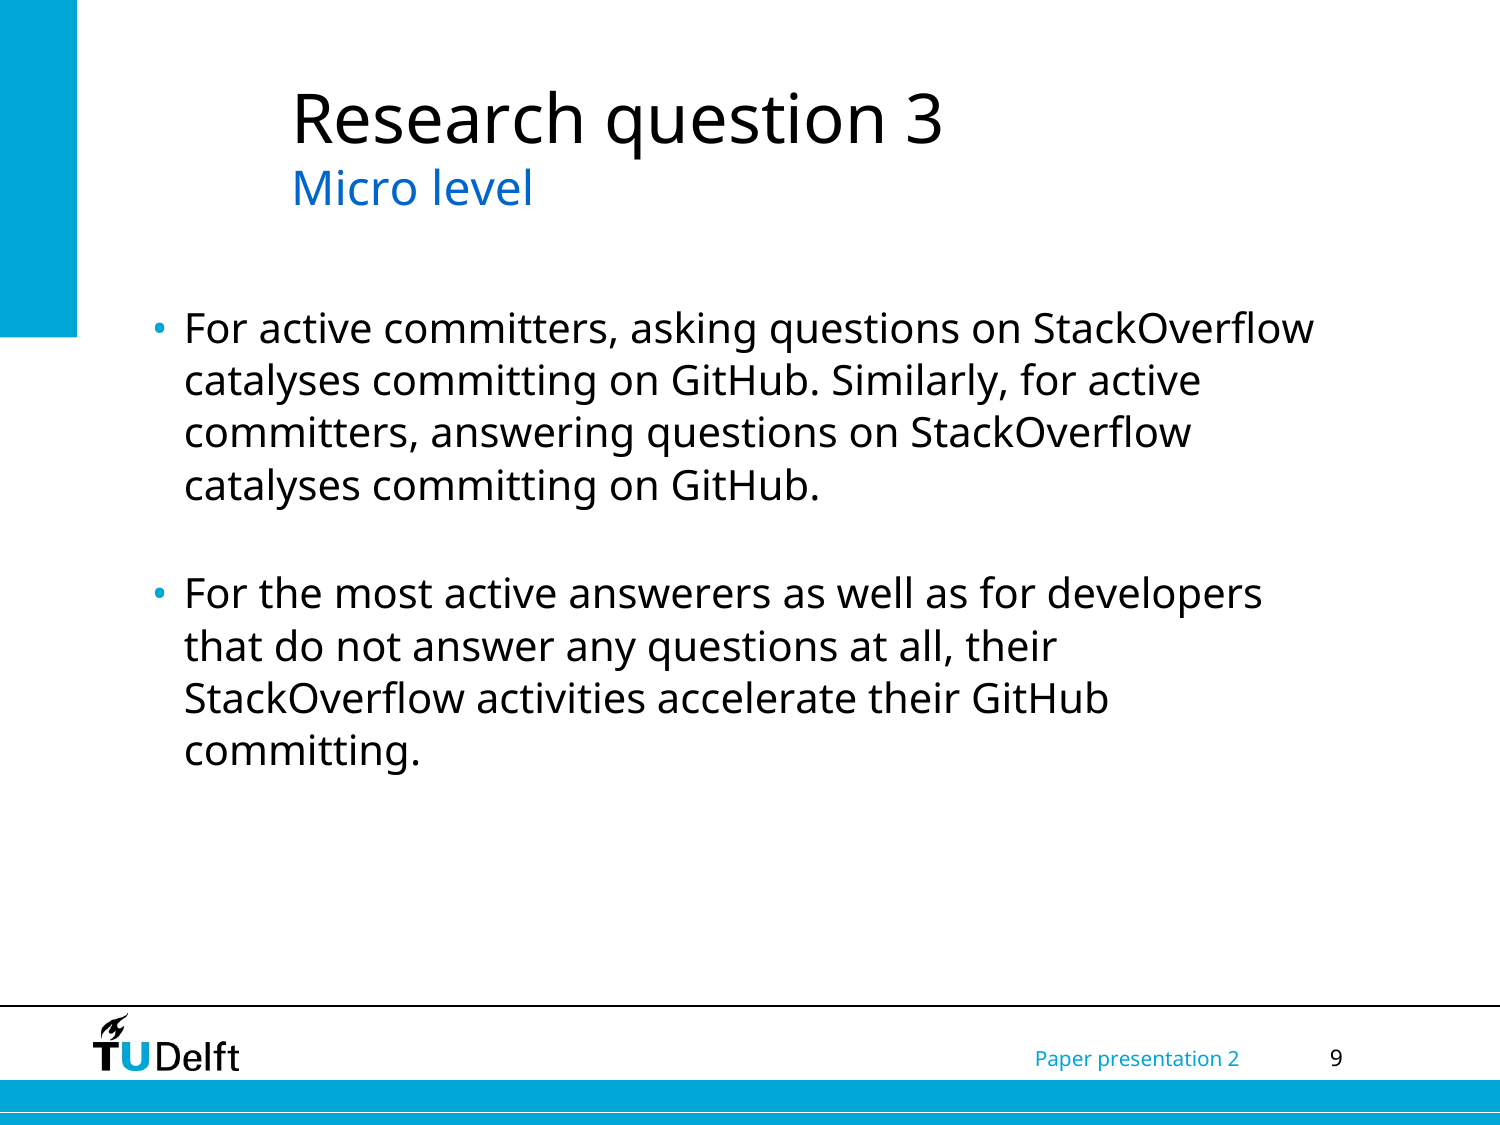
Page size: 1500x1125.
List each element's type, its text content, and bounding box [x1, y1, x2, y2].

title Research question 3 Micro level [150, 74, 1326, 280]
list For active committers, asking questions on StackOverflow catalyses committing on GitHub. Similarly, for active committers, answering questions on StackOverflow catalyses committing on GitHub. For the most active answerers as well as for developers that do not answer any questions at all, their StackOverflow activities accelerate their GitHub committing. [151, 299, 1323, 953]
picture [93, 1013, 239, 1071]
